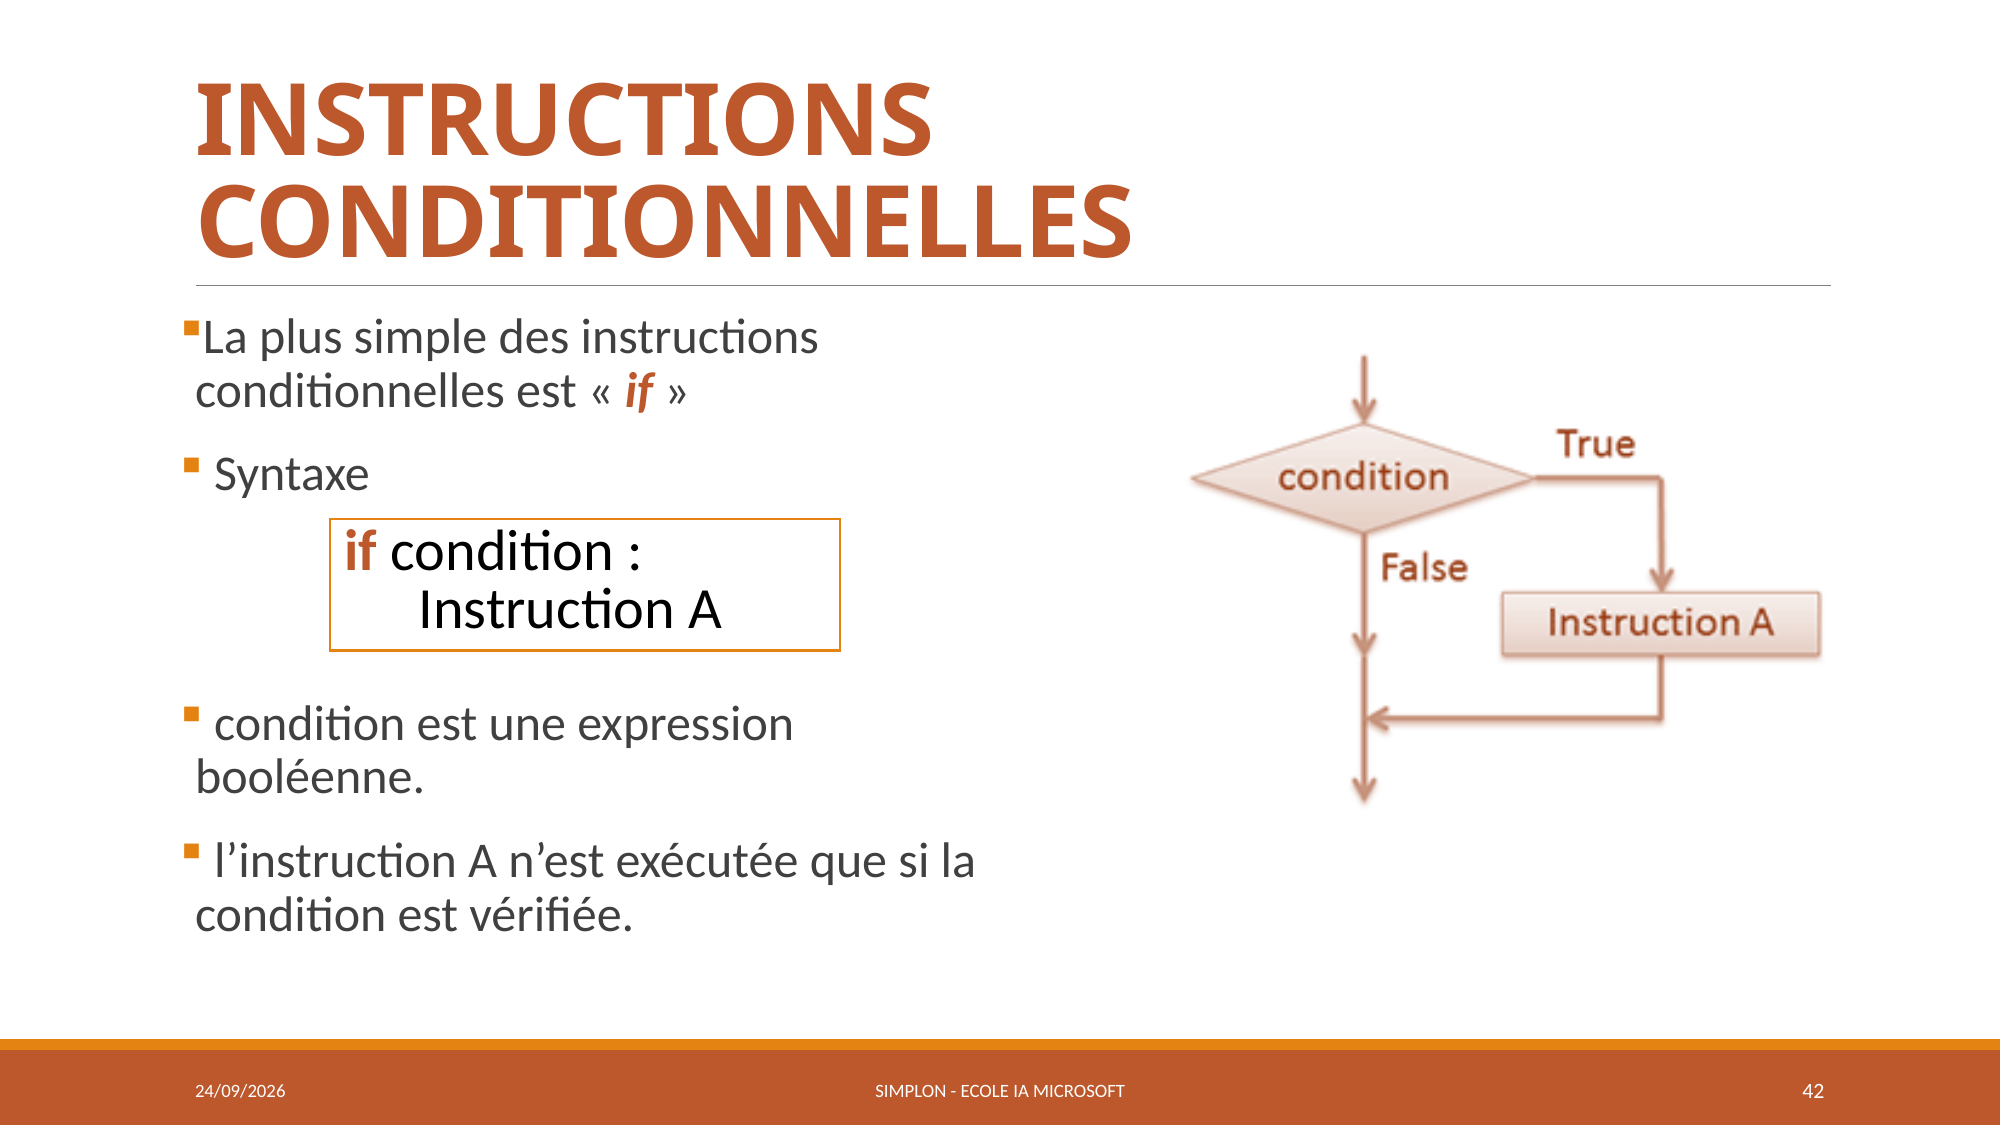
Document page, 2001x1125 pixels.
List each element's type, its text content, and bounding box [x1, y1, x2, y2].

picture [1182, 352, 1830, 840]
footer Simplon - Ecole IA Microsoft [604, 1059, 1396, 1120]
title INSTRUCTIONS CONDITIONNELLES [180, 47, 1830, 285]
table_header if condition : Instruction A [331, 520, 839, 649]
list La plus simple des instructions conditionnelles est « if » Syntaxe condition est une expression booléenne. l’instruction A n’est exécutée que si la condition est vérifiée. [180, 302, 990, 963]
slide_number 16/01/2020 [180, 1059, 586, 1120]
slide_number <numéro> [1624, 1059, 1840, 1120]
